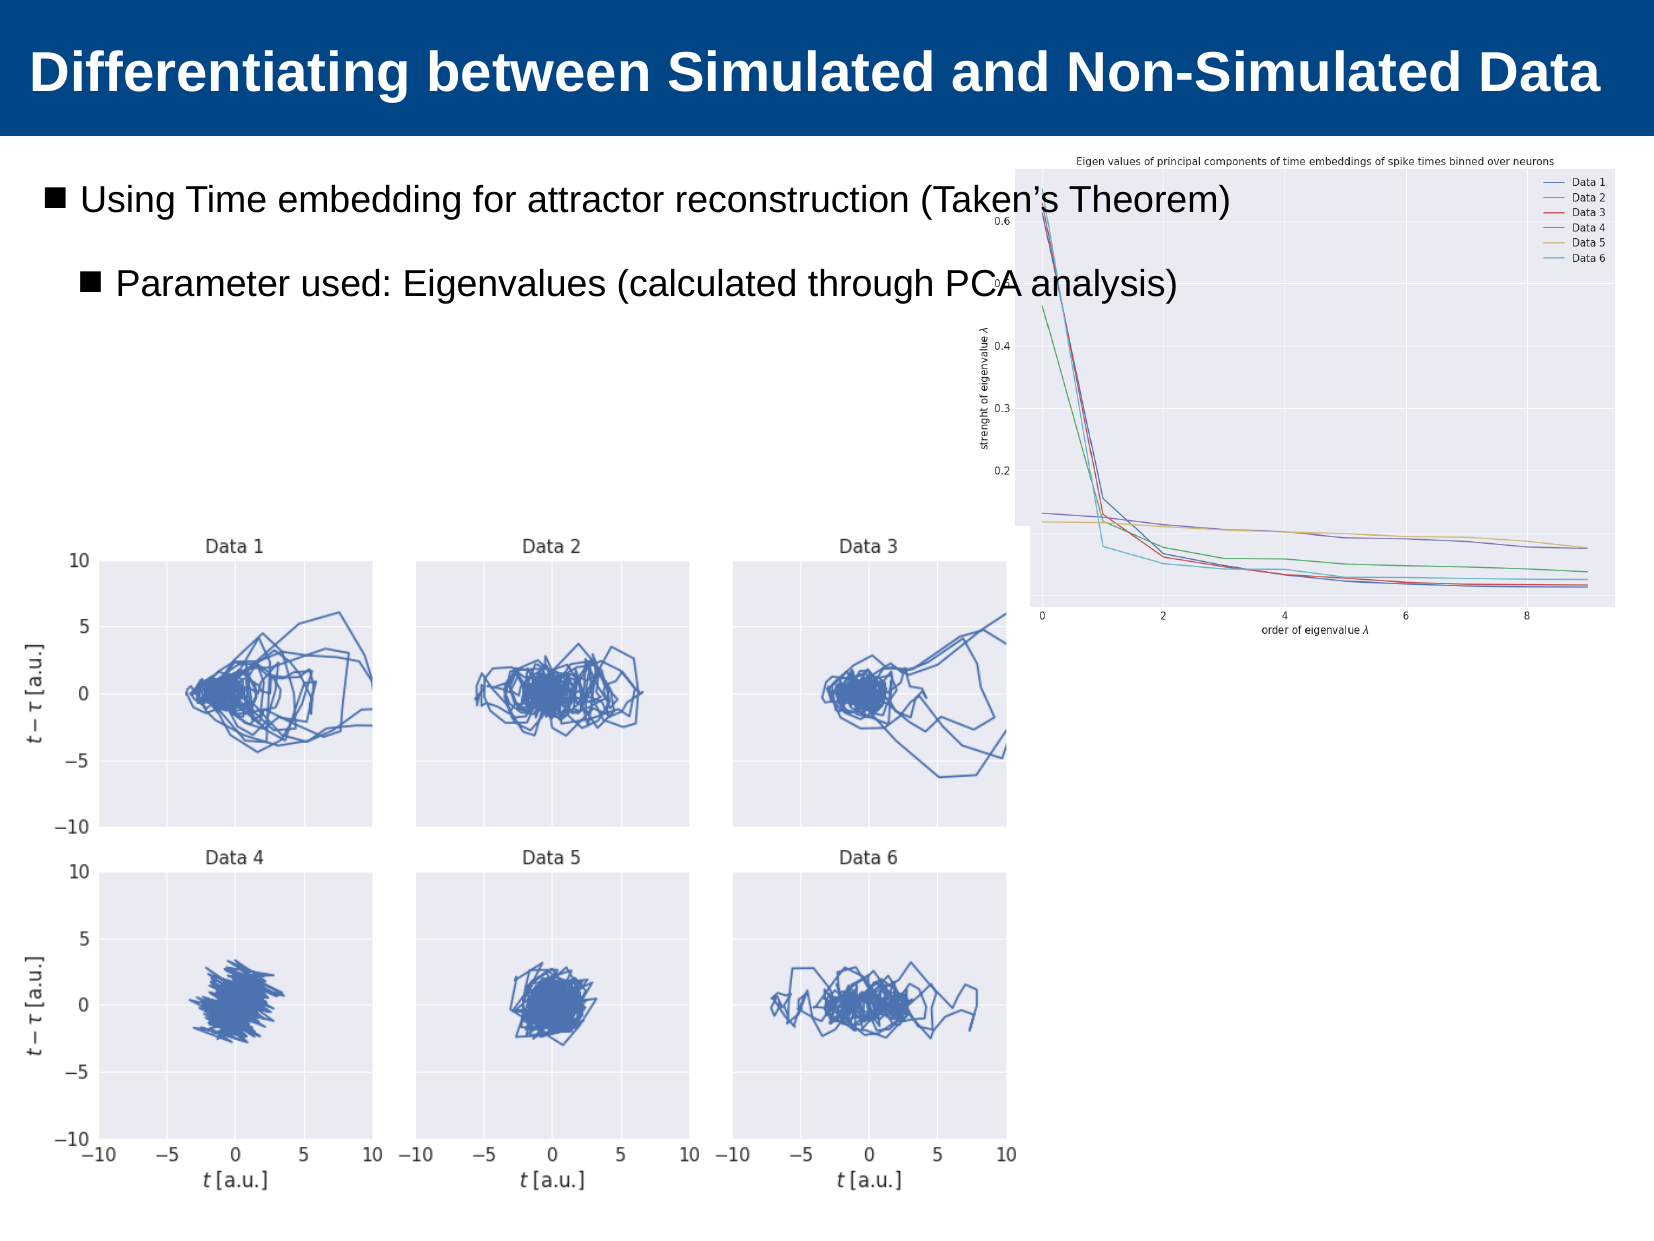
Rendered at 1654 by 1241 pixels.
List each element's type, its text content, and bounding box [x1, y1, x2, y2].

text_box [0, 0, 1654, 136]
text_box Using Time embedding for attractor reconstruction (Taken’s Theorem) Parameter used: Eigenvalues (calculated through PCA analysis) [30, 171, 1411, 317]
picture [12, 148, 1621, 1205]
text_box Differentiating between Simulated and Non-Simulated Data [15, 32, 1617, 113]
